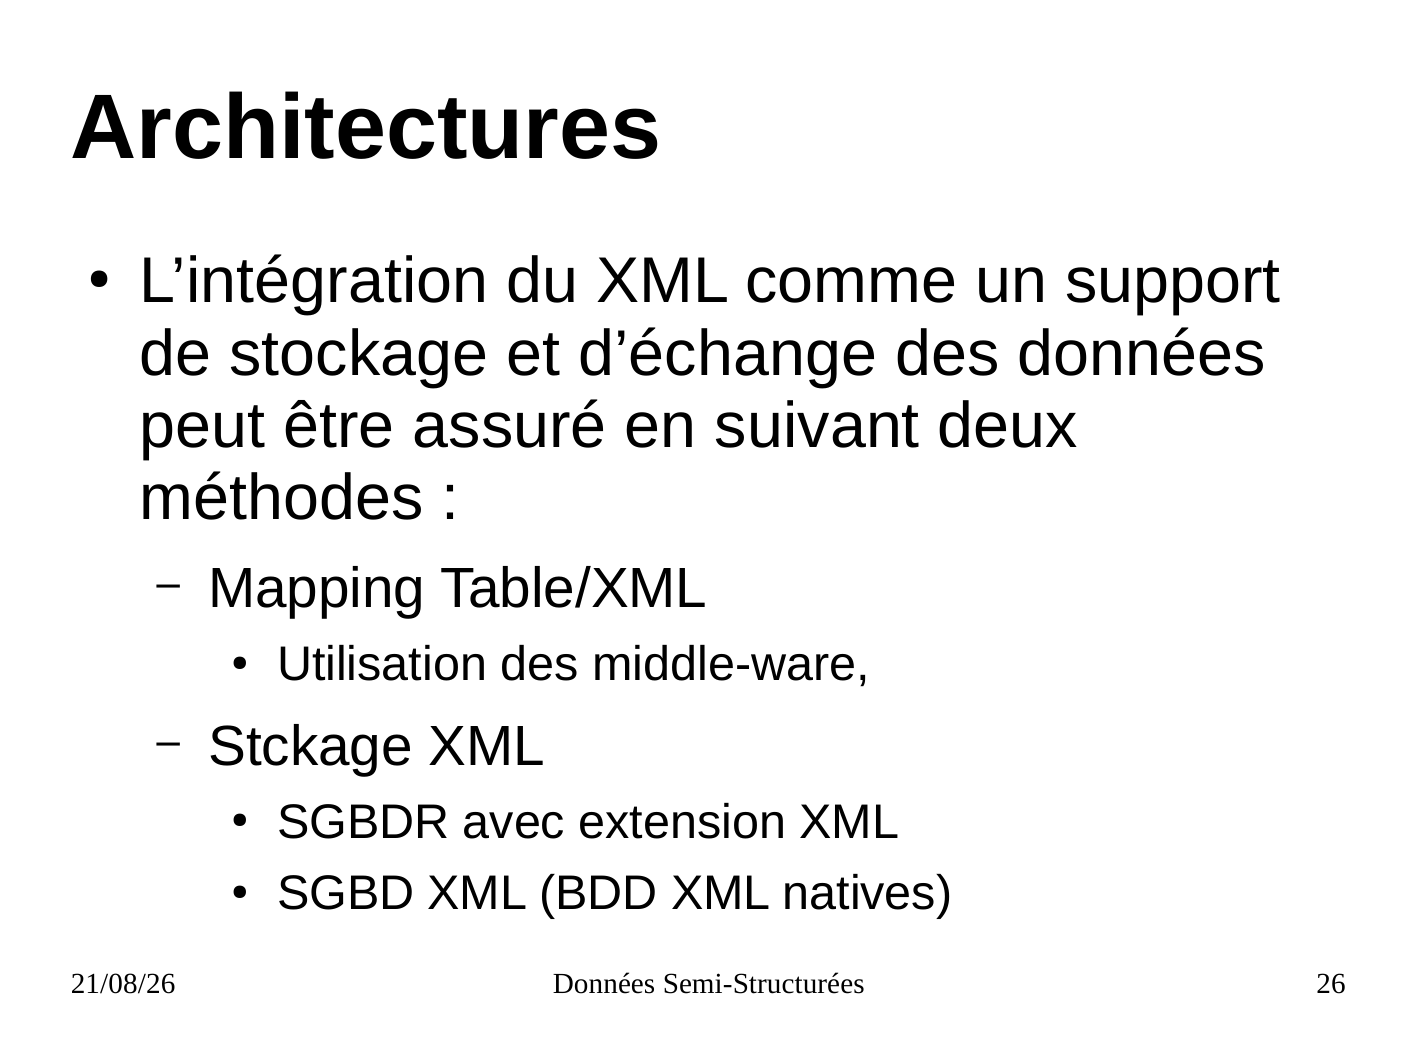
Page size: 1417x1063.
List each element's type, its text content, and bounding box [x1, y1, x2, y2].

list L’intégration du XML comme un support de stockage et d’échange des données peut être assuré en suivant deux méthodes : Mapping Table/XML Utilisation des middle-ware, Stckage XML SGBDR avec extension XML SGBD XML (BDD XML natives) [70, 244, 1346, 925]
title Architectures [70, 42, 1346, 212]
